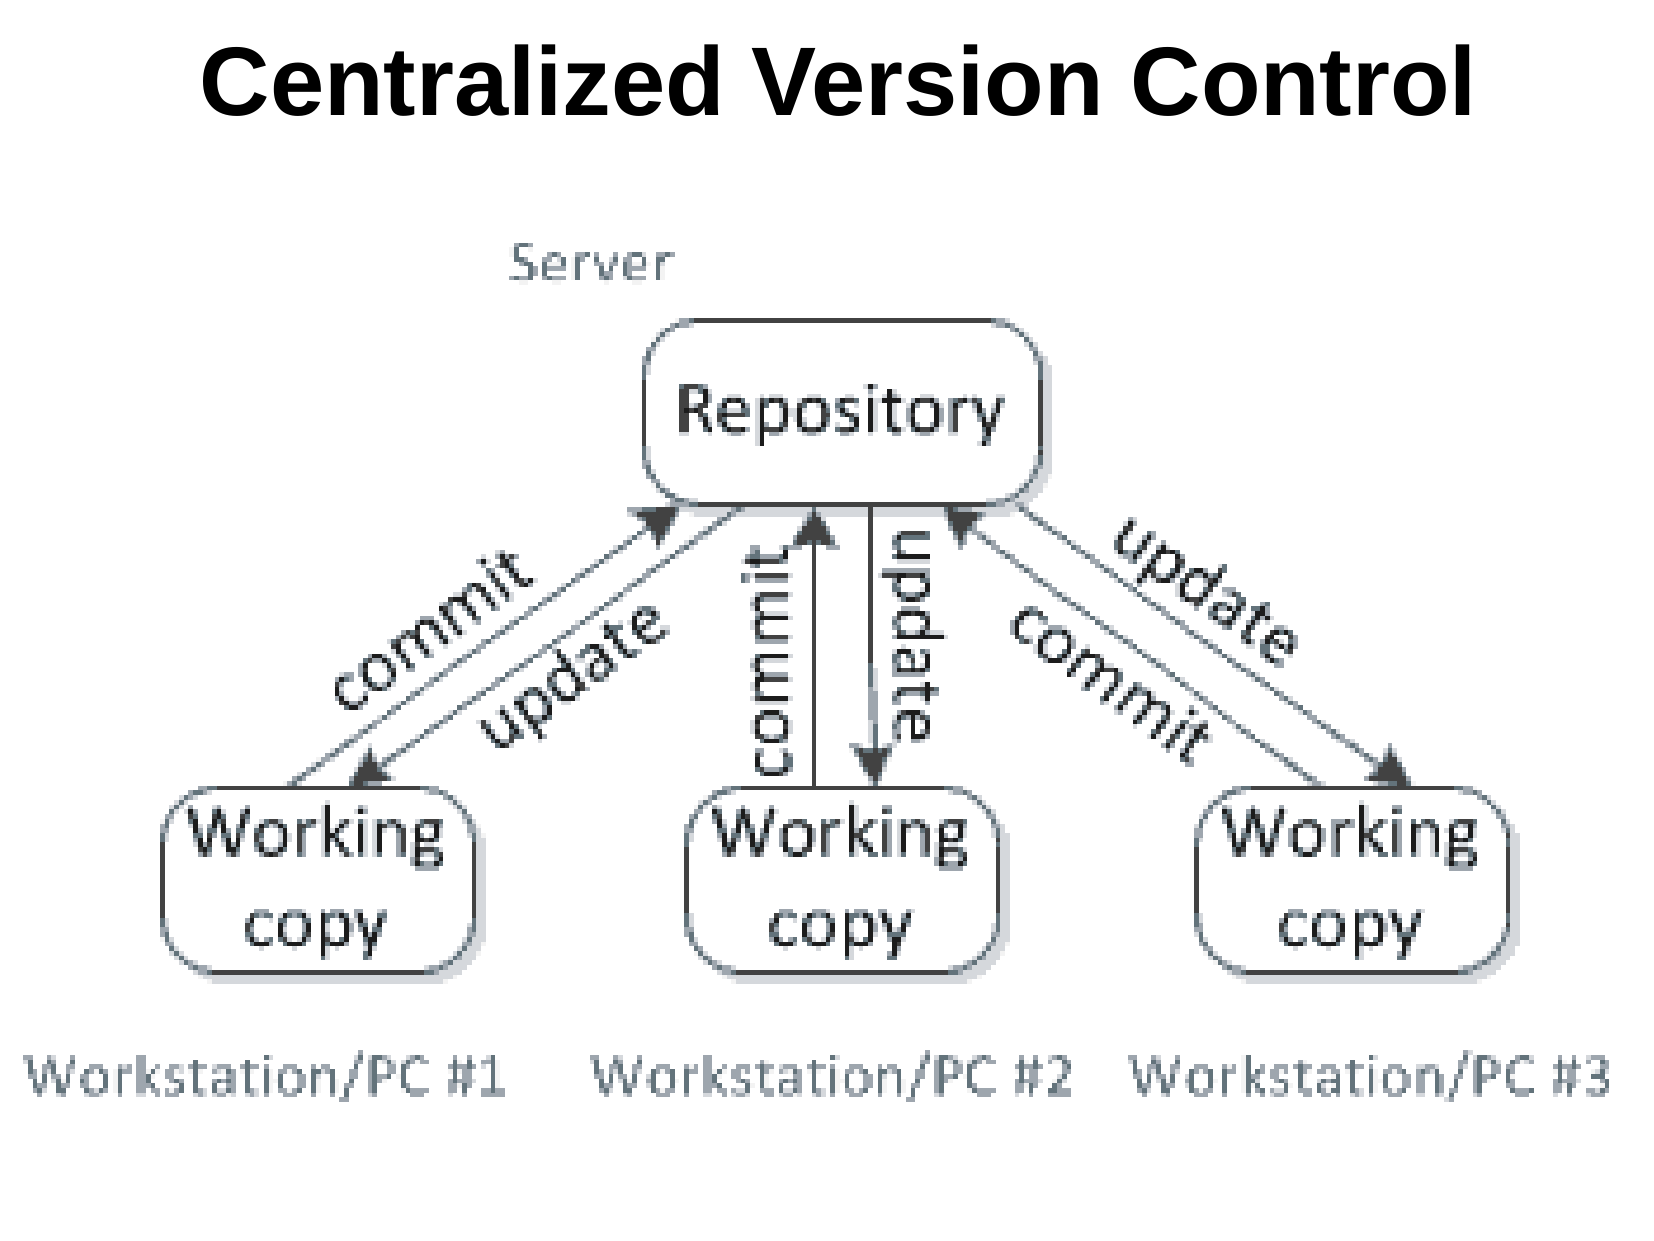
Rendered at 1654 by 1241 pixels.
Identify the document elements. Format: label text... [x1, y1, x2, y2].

picture [0, 177, 1643, 1131]
title Centralized Version Control [106, 23, 1571, 130]
